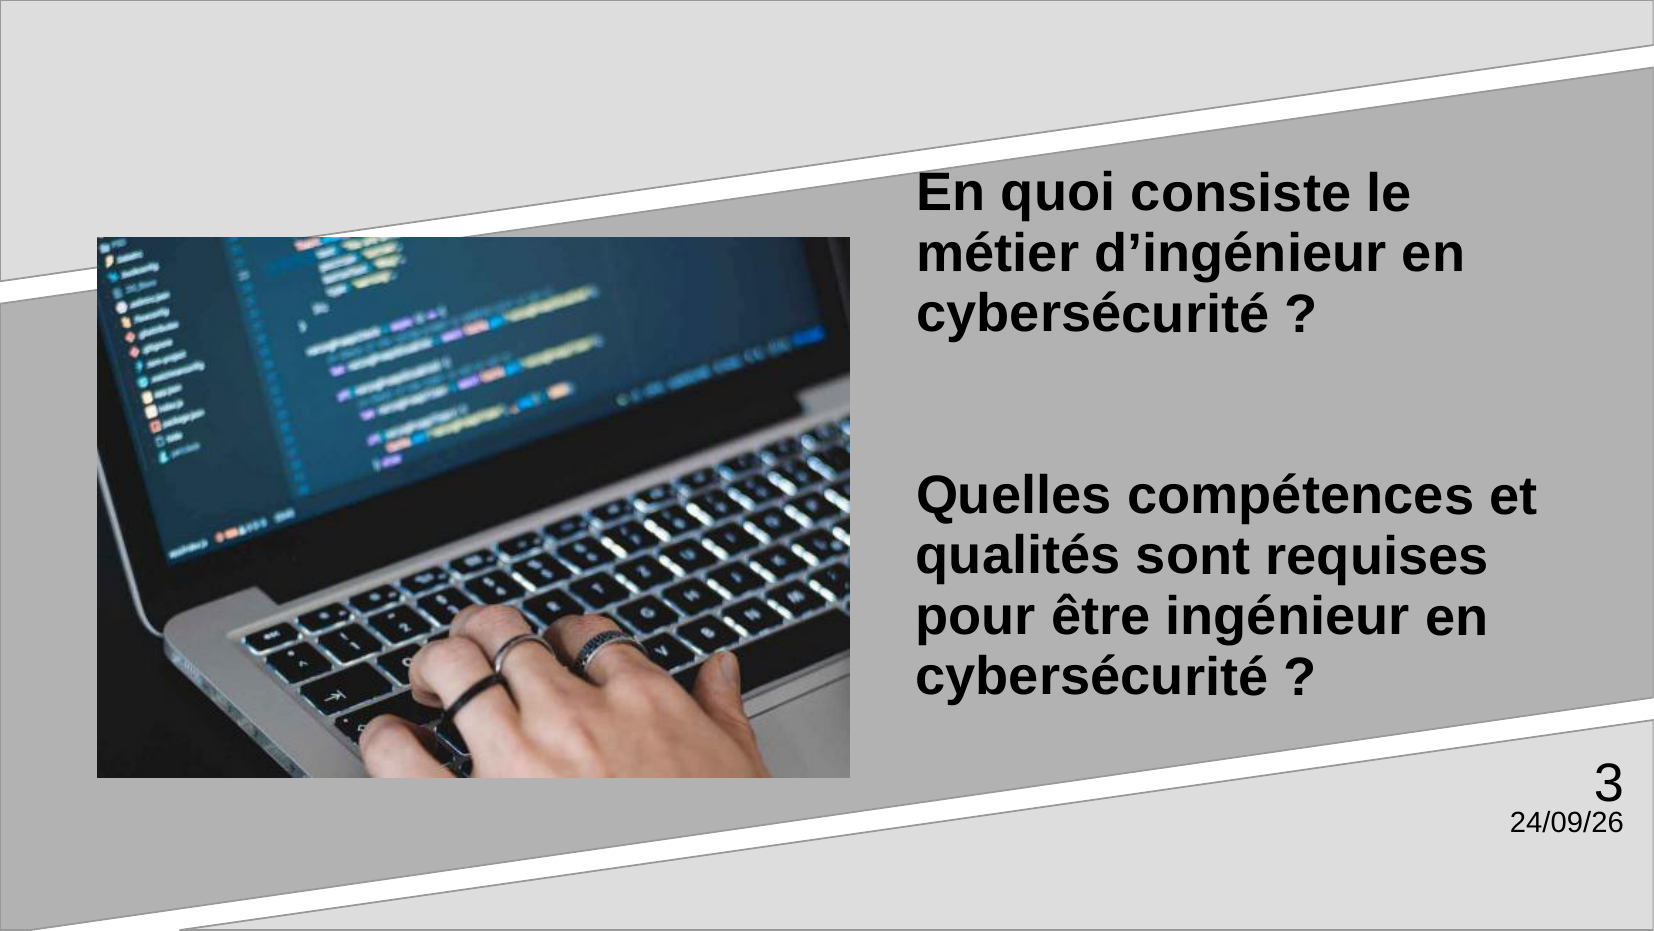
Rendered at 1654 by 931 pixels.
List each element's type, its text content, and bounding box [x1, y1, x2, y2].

picture [97, 237, 850, 778]
title En quoi consiste le métier d’ingénieur en cybersécurité ? Quelles compétences et qualités sont requises pour être ingénieur en cybersécurité ? [914, 0, 1566, 931]
